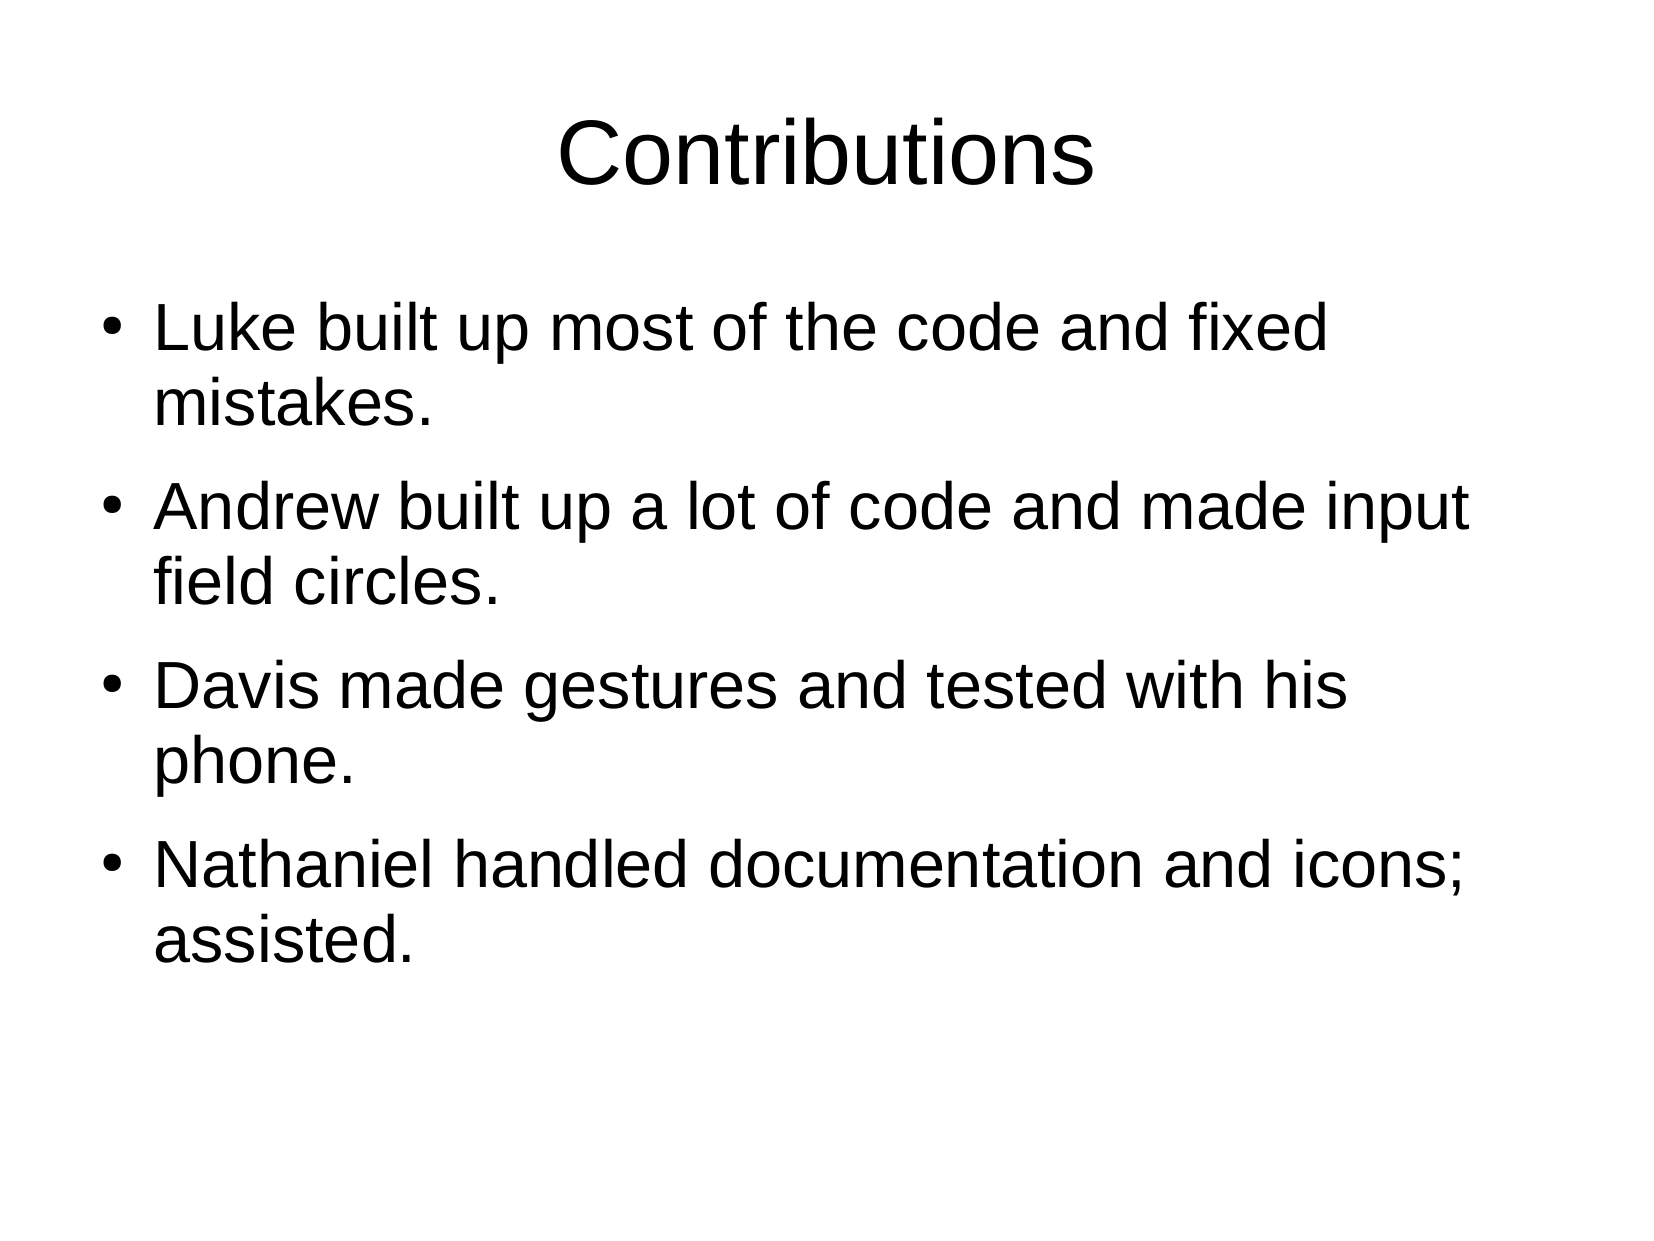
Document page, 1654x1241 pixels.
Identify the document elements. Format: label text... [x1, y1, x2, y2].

list Luke built up most of the code and fixed mistakes. Andrew built up a lot of code and made input field circles. Davis made gestures and tested with his phone. Nathaniel handled documentation and icons; assisted. [82, 290, 1571, 1010]
title Contributions [82, 49, 1571, 257]
